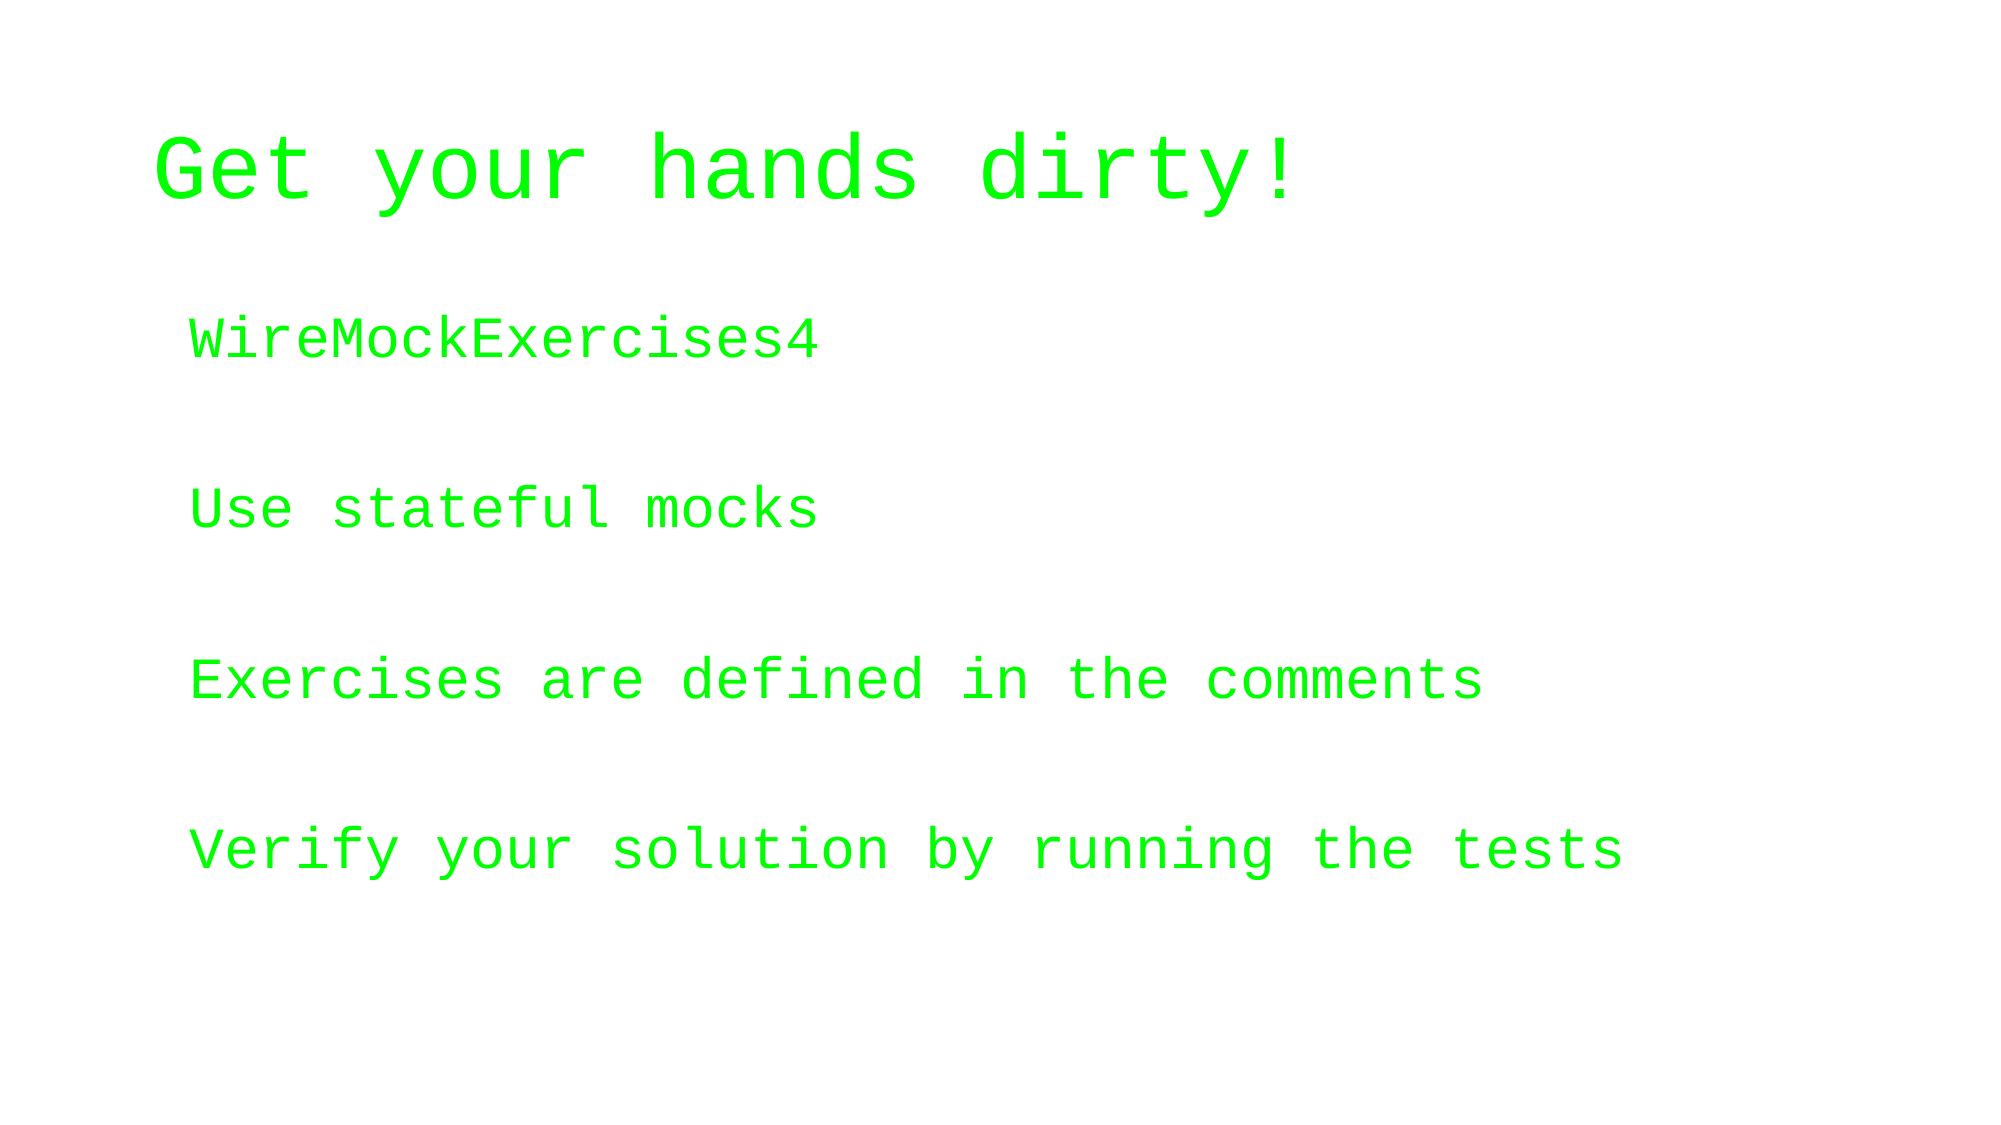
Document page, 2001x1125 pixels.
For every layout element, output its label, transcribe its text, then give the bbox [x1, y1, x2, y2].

title Get your hands dirty! [137, 59, 1863, 278]
list WireMockExercises4 Use stateful mocks Exercises are defined in the comments Verify your solution by running the tests [137, 299, 1863, 1014]
